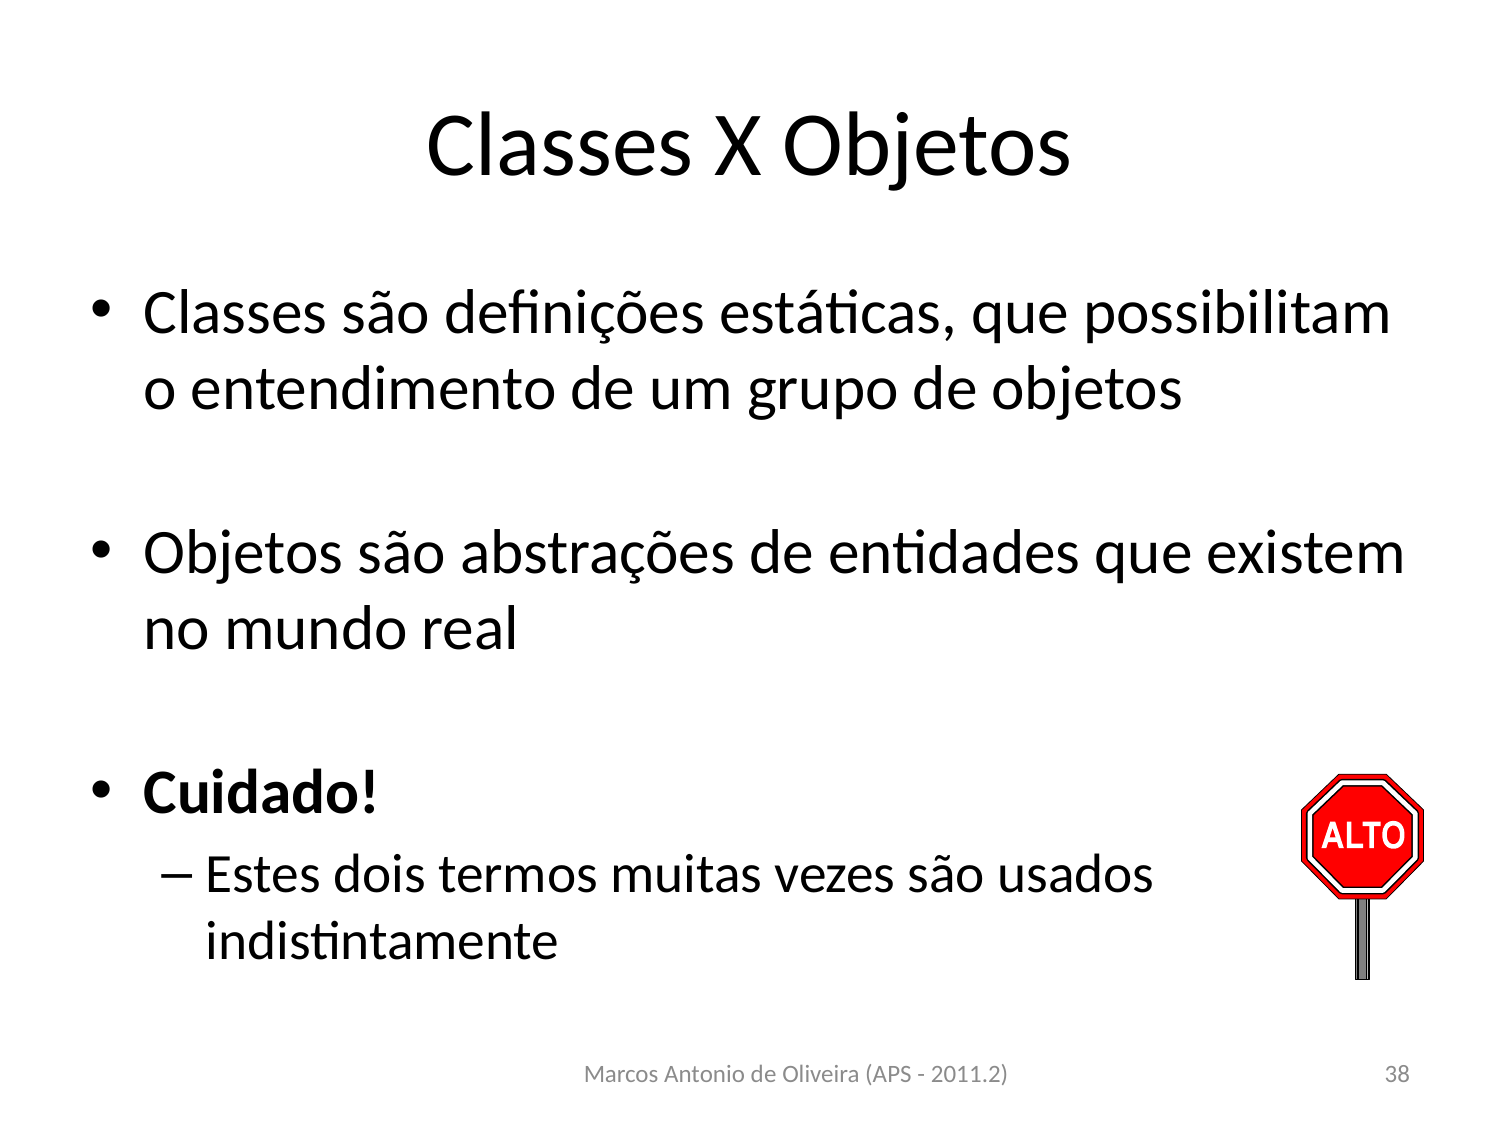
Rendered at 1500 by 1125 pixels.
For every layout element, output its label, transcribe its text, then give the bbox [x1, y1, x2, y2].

title Classes X Objetos [75, 45, 1425, 233]
chart [1300, 773, 1426, 981]
list Classes são definições estáticas, que possibilitam o entendimento de um grupo de objetos Objetos são abstrações de entidades que existem no mundo real Cuidado! Estes dois termos muitas vezes são usados indistintamente [75, 262, 1425, 1005]
slide_number <número> [1074, 1042, 1425, 1103]
footer Marcos Antonio de Oliveira (APS - 2011.2) [512, 1042, 1074, 1103]
